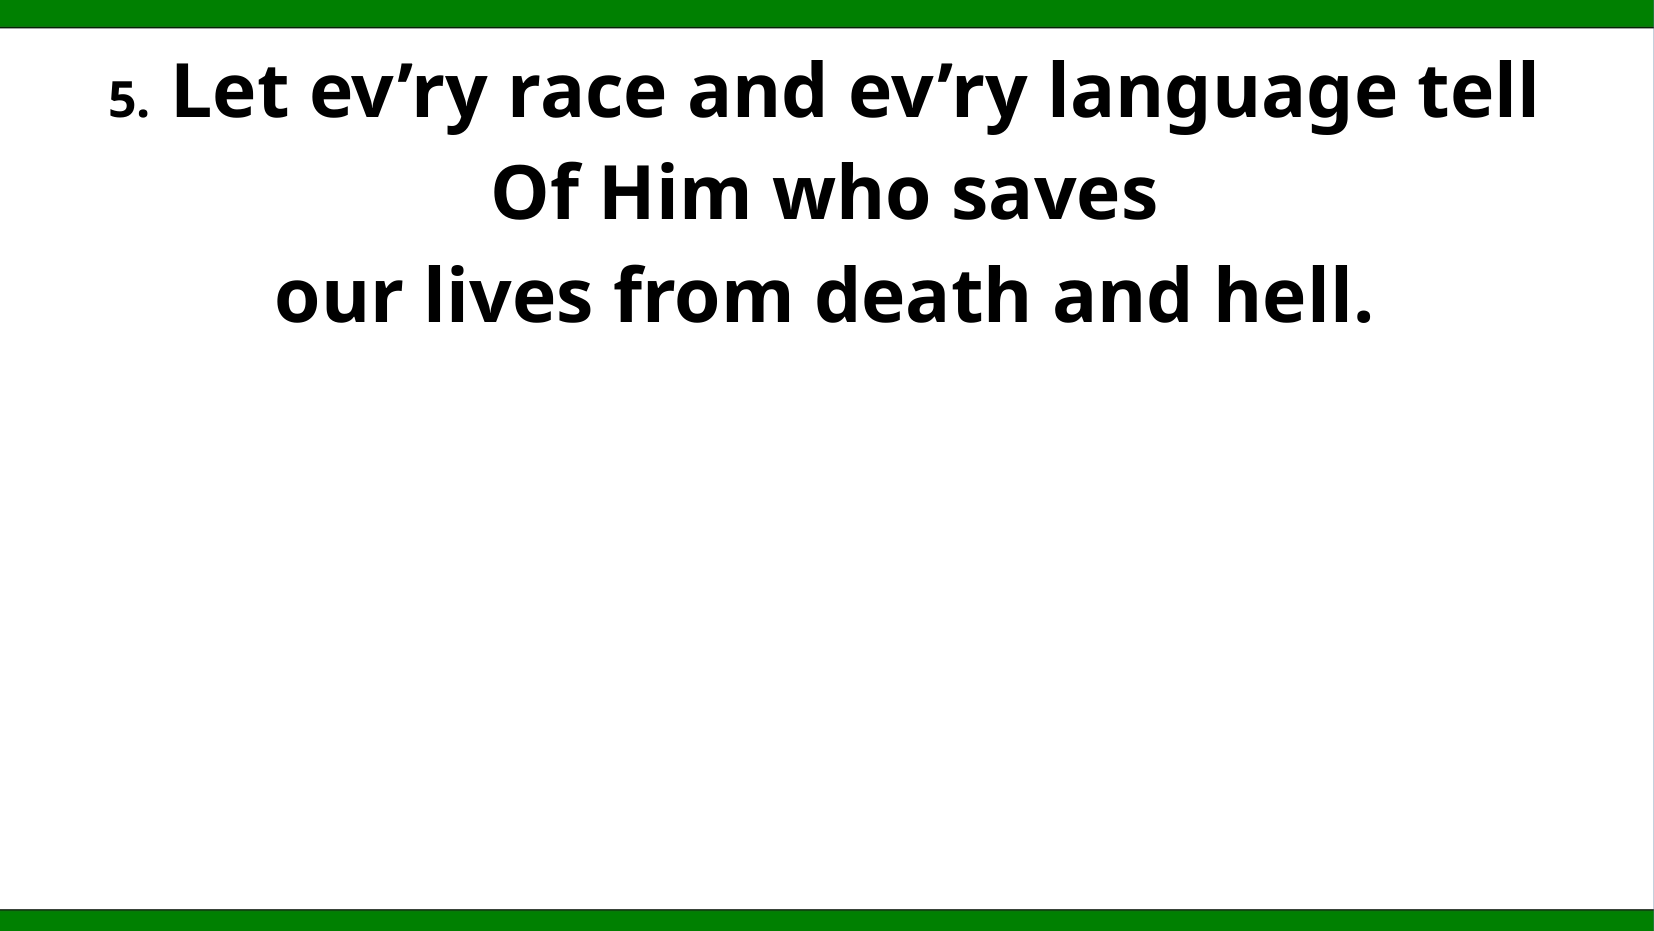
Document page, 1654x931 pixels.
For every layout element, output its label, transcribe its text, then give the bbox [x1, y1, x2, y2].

picture [0, 0, 1654, 931]
text_box 5. Let ev’ry race and ev’ry language tell Of Him who saves our lives from death and hell. [60, 30, 1591, 381]
